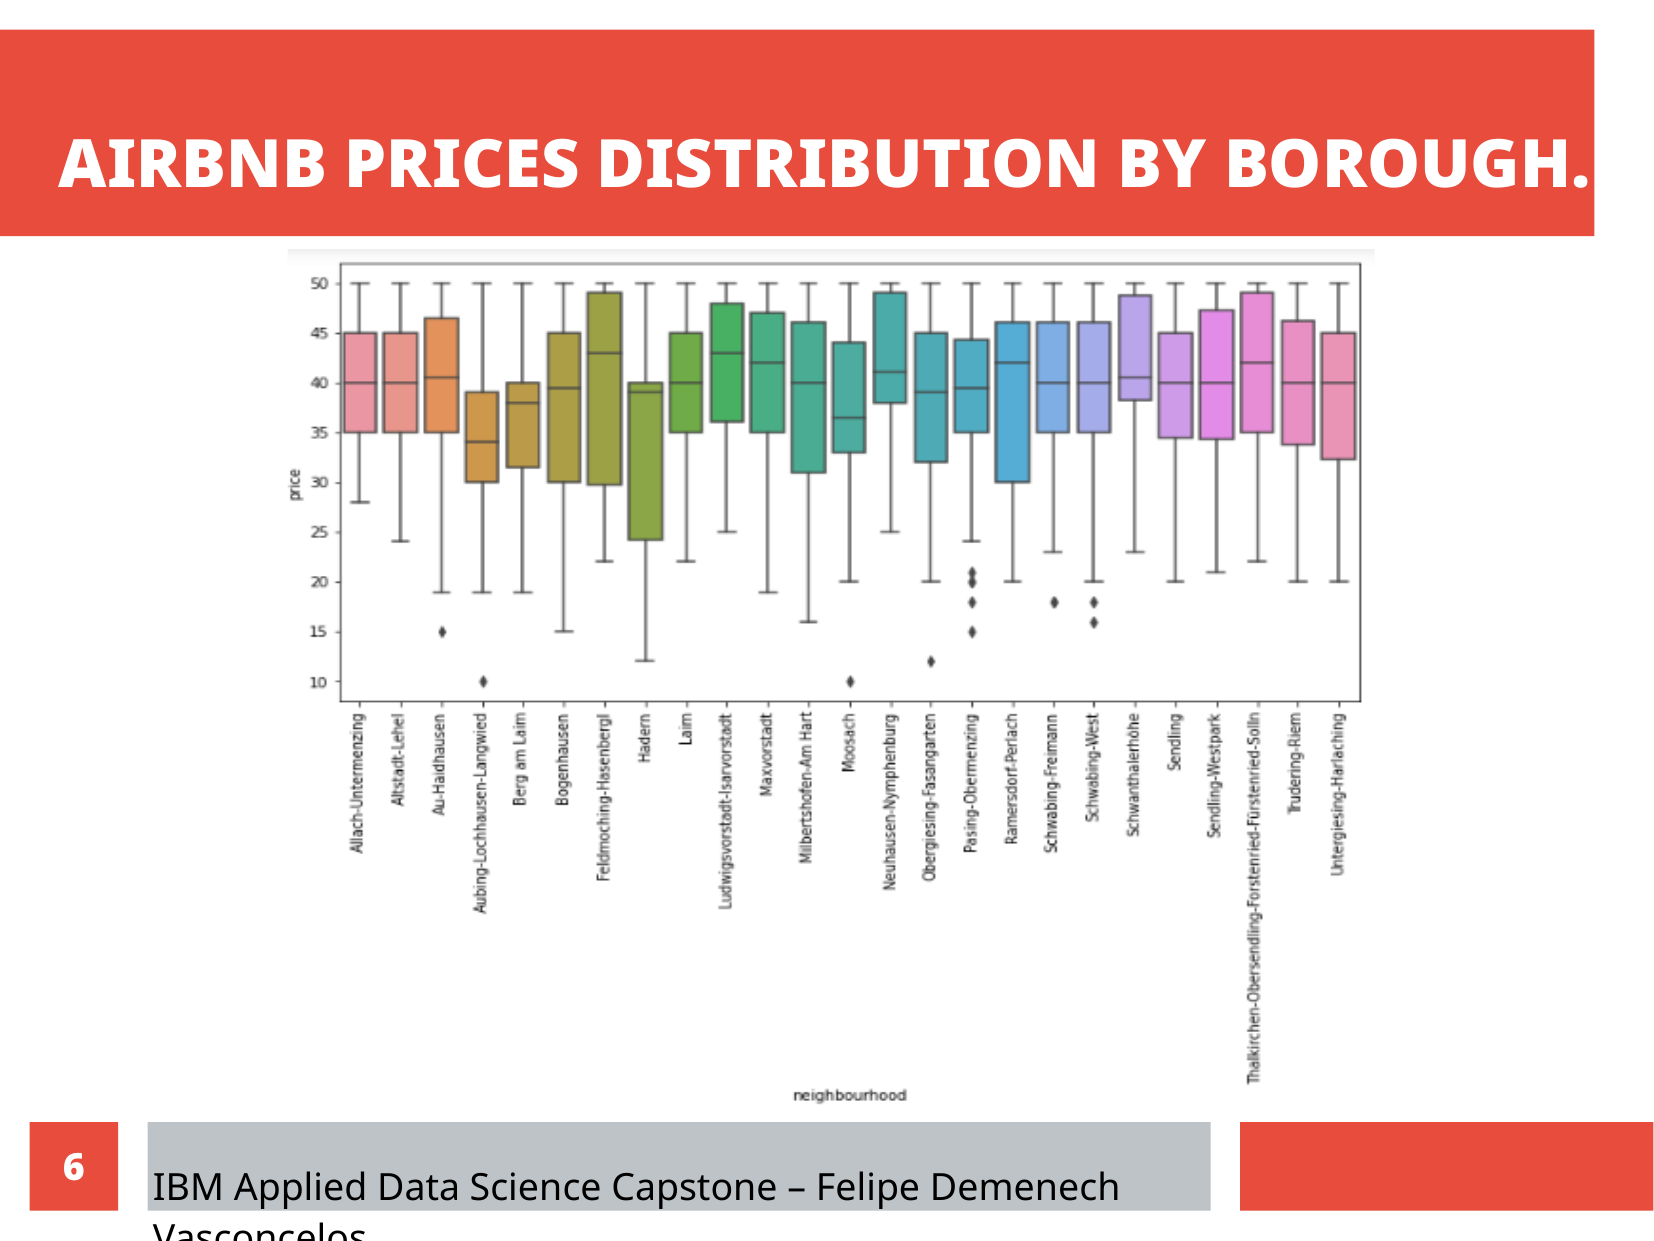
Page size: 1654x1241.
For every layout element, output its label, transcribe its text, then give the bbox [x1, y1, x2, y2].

text_box IBM Applied Data Science Capstone – Felipe Demenech Vasconcelos. [138, 1152, 1235, 1241]
title AIRBNB PRICES DISTRIBUTION BY BOROUGH. [59, 59, 1595, 207]
picture [287, 249, 1375, 1107]
